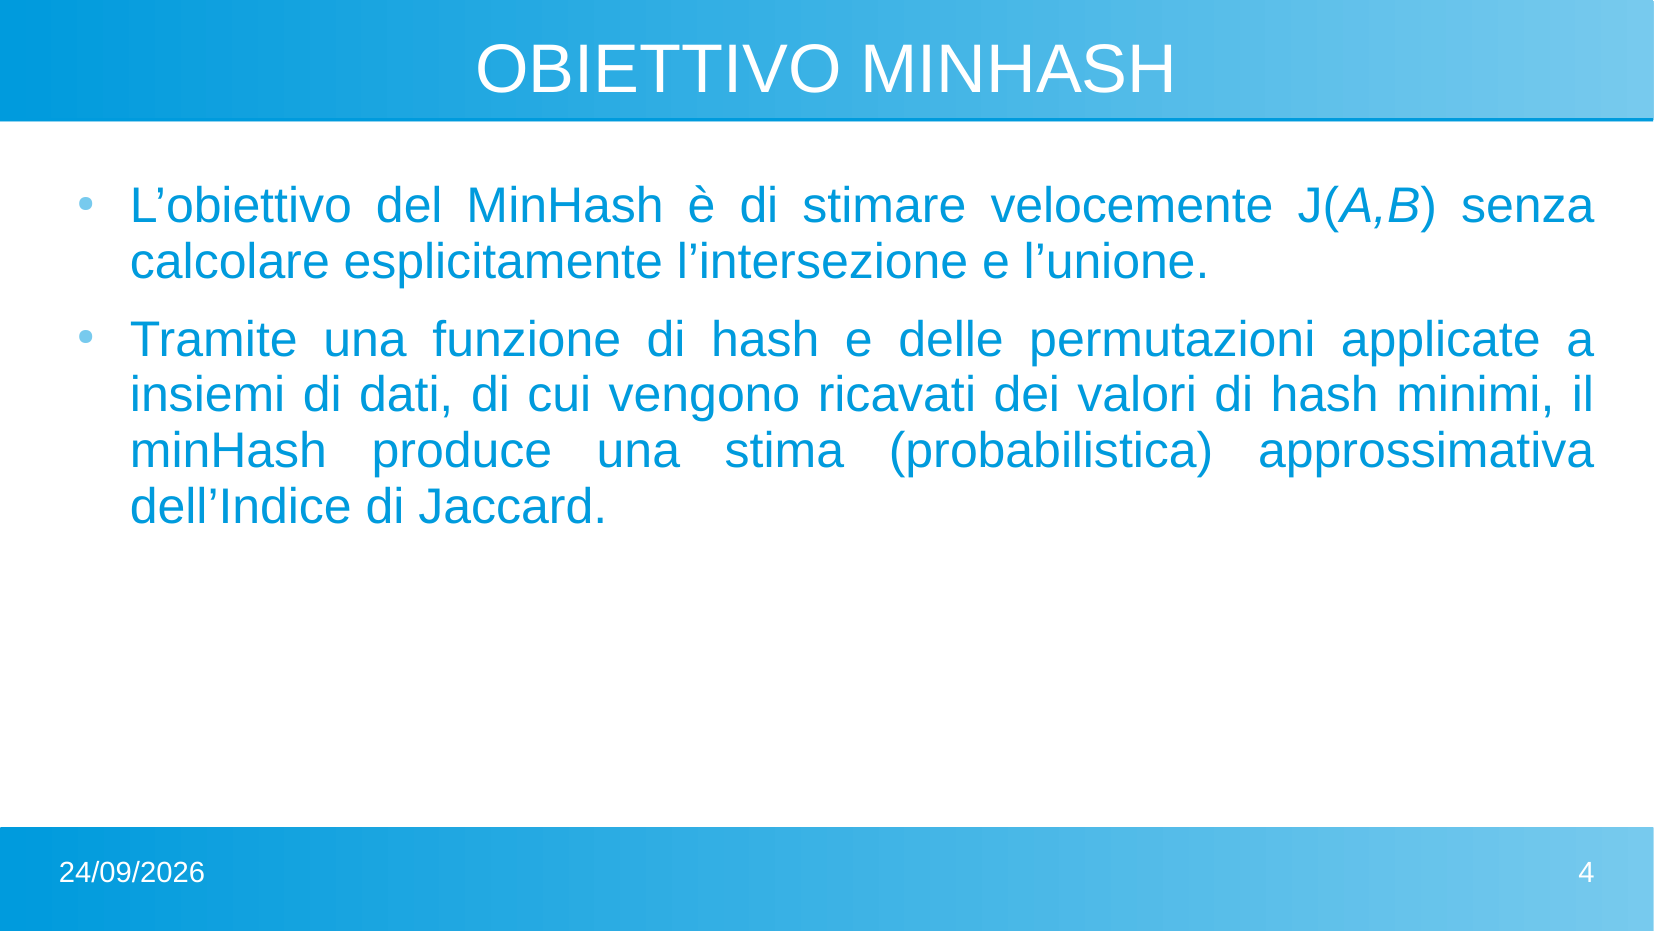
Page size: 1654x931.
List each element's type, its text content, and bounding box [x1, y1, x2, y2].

list L’obiettivo del MinHash è di stimare velocemente J(A,B) senza calcolare esplicitamente l’intersezione e l’unione. Tramite una funzione di hash e delle permutazioni applicate a insiemi di dati, di cui vengono ricavati dei valori di hash minimi, il minHash produce una stima (probabilistica) approssimativa dell’Indice di Jaccard. [59, 177, 1595, 768]
title OBIETTIVO MINHASH [59, 29, 1595, 108]
